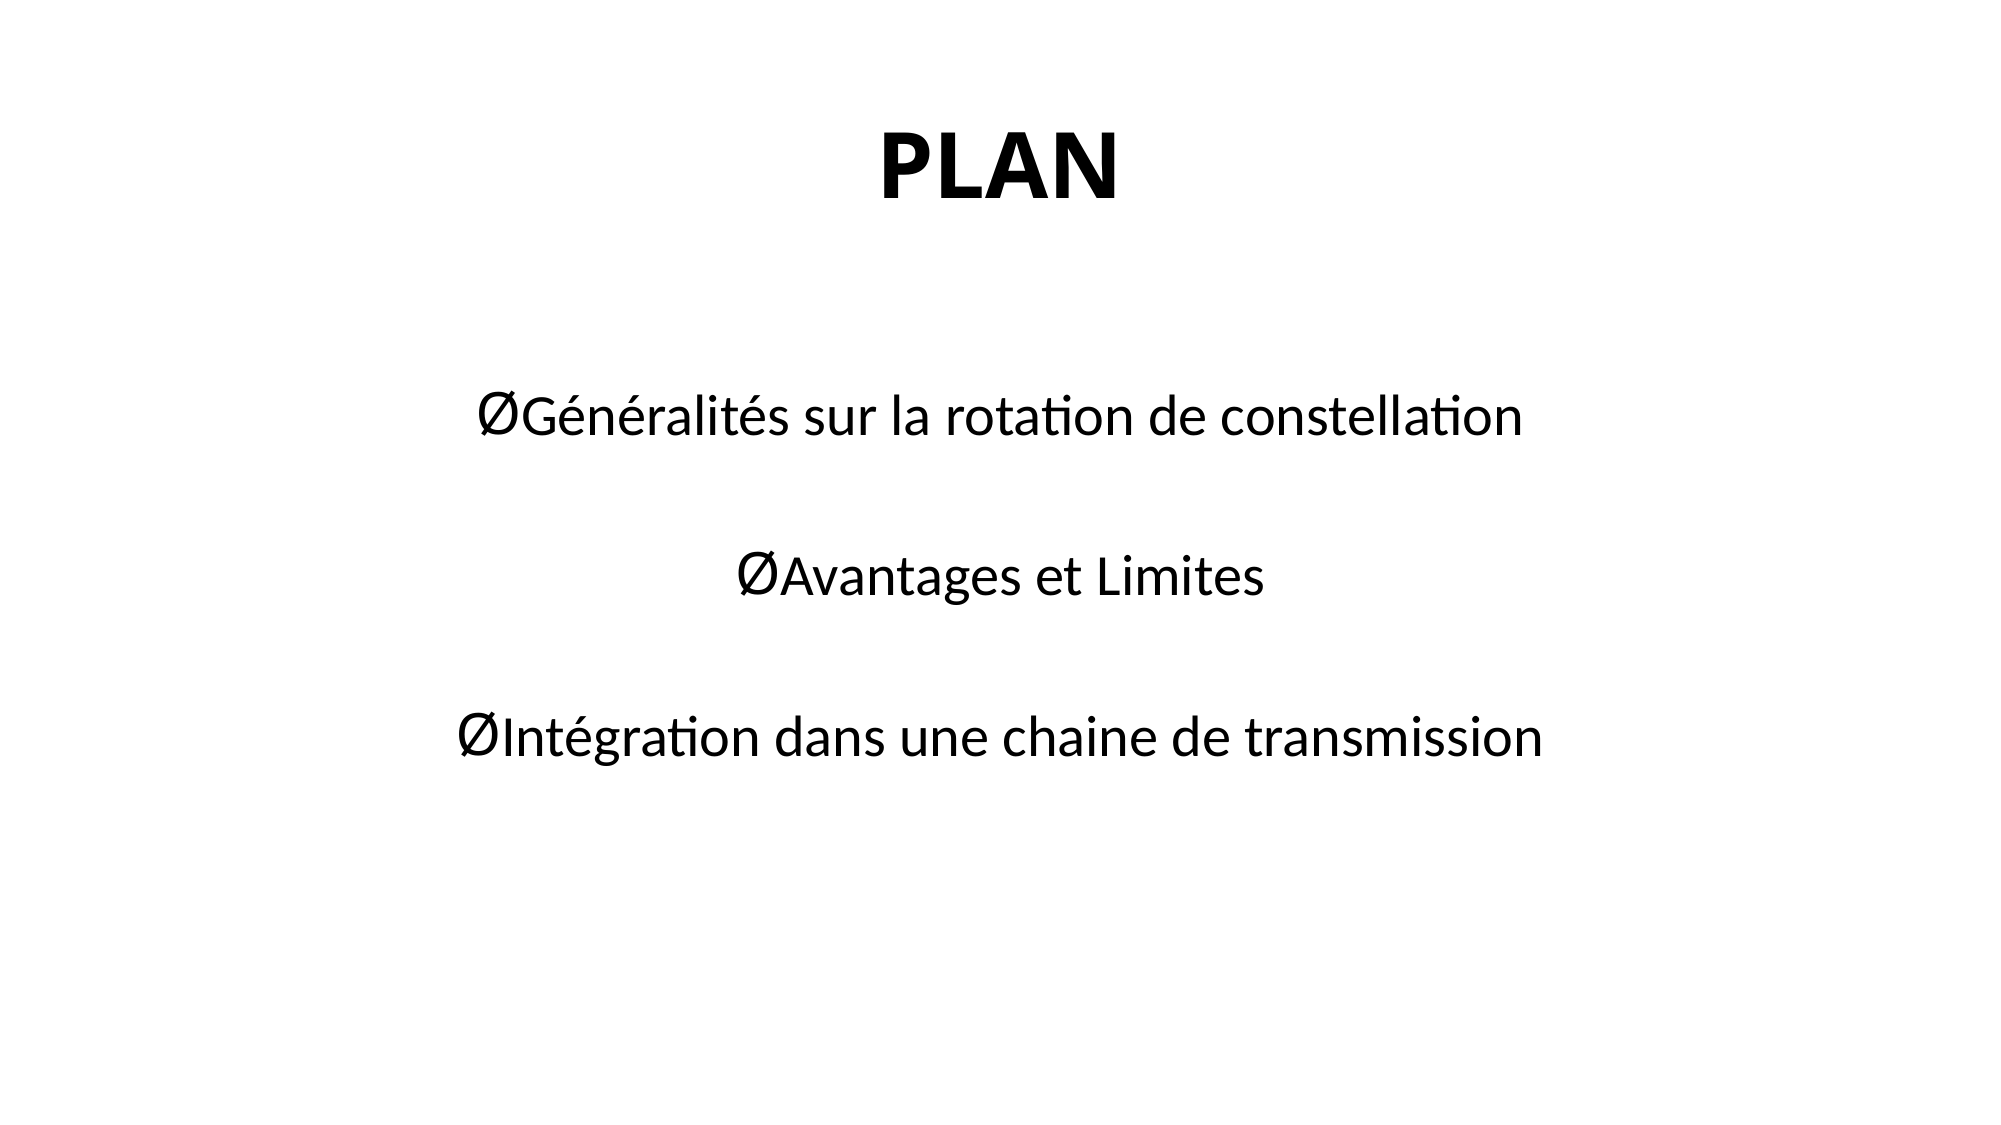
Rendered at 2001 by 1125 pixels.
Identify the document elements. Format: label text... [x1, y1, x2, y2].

title PLAN [137, 59, 1863, 278]
list Généralités sur la rotation de constellation Avantages et Limites Intégration dans une chaine de transmission [137, 299, 1863, 1014]
